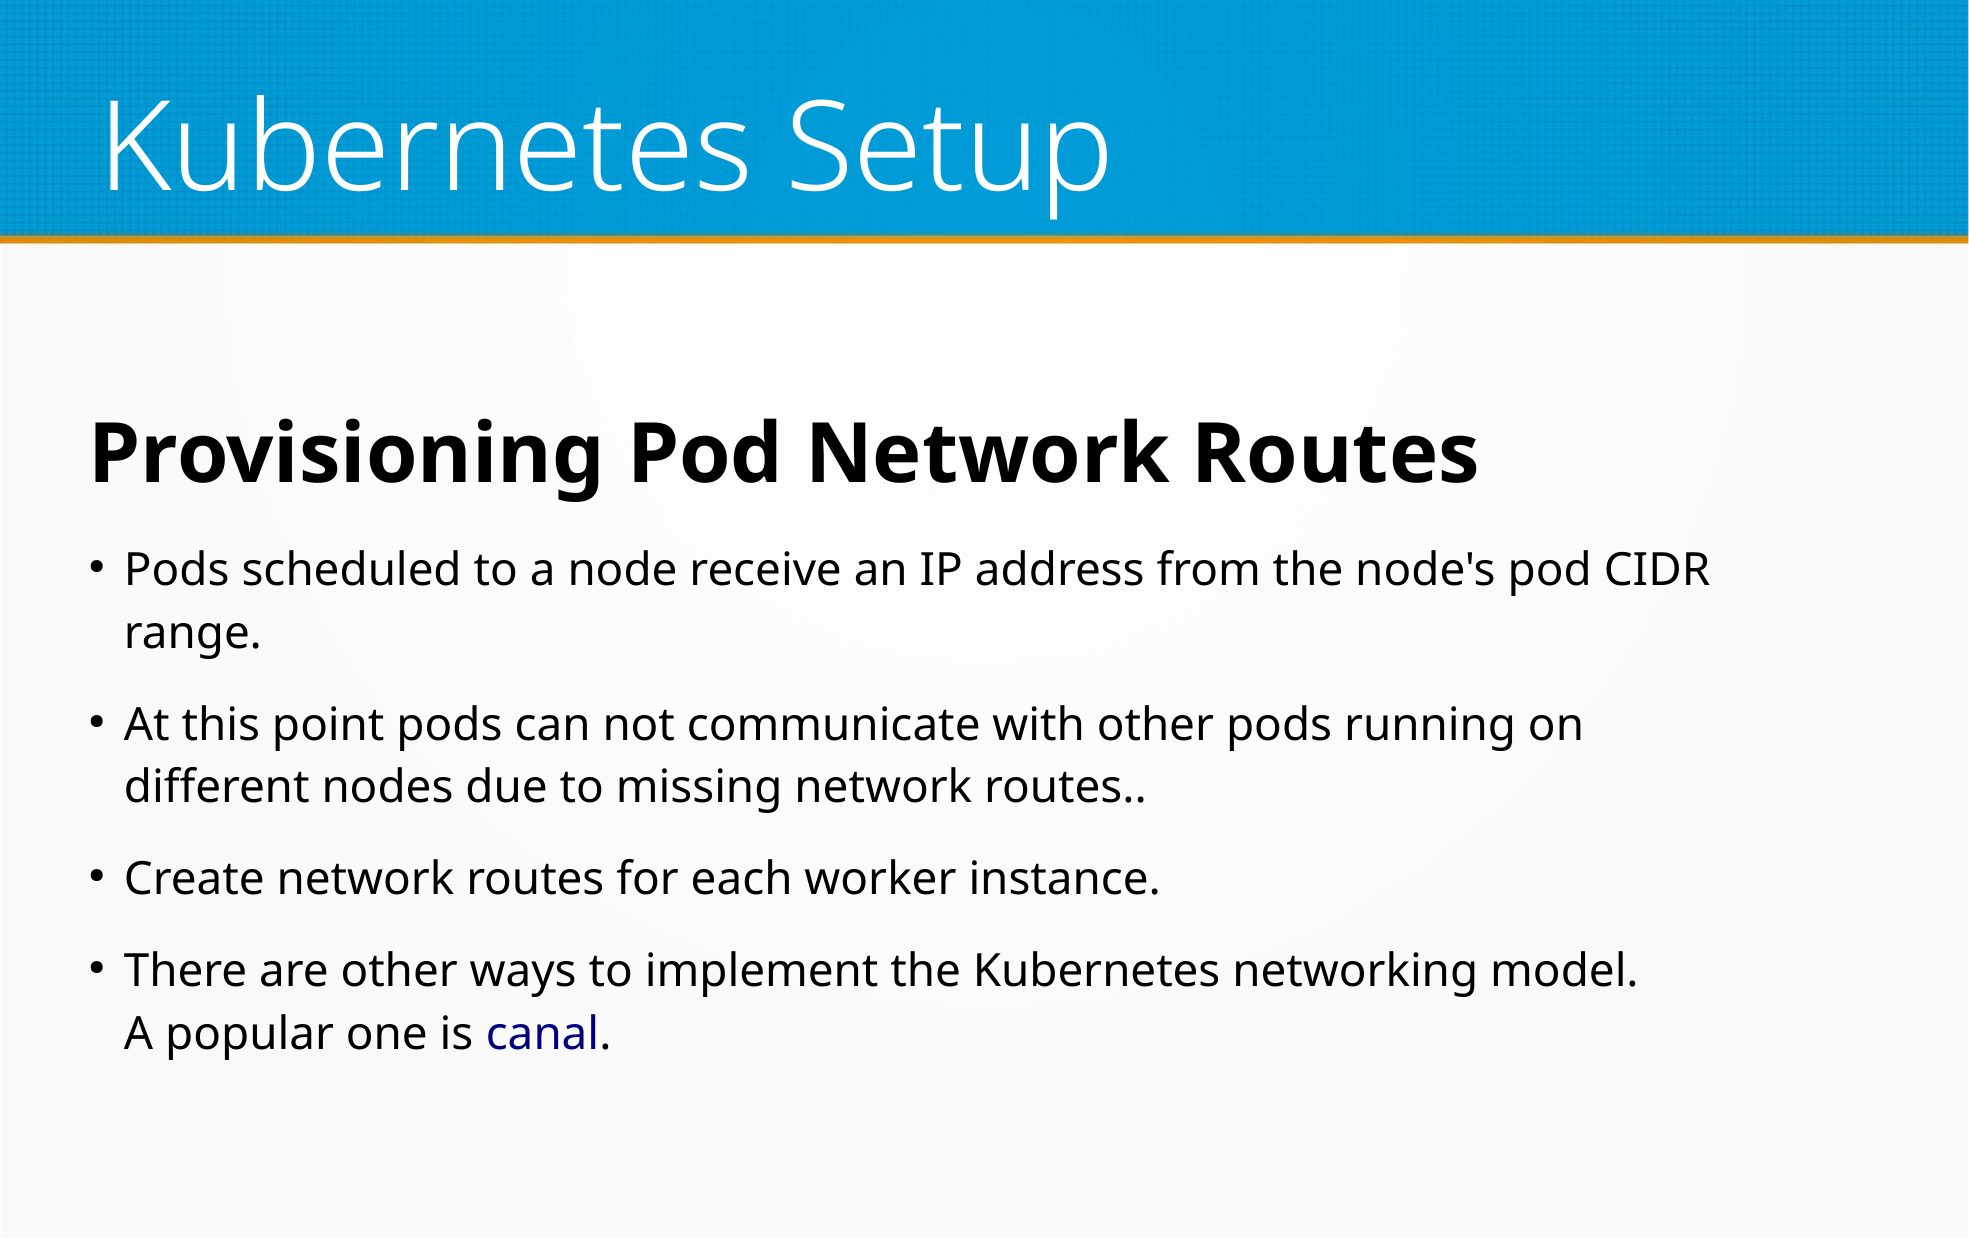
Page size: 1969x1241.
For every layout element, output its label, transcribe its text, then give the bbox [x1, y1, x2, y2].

title Kubernetes Setup [98, 19, 1870, 227]
text_box Provisioning Pod Network Routes Pods scheduled to a node receive an IP address from the node's pod CIDR range. At this point pods can not communicate with other pods running on different nodes due to missing network routes.. Create network routes for each worker instance. There are other ways to implement the Kubernetes networking model. A popular one is canal. [82, 293, 1772, 1163]
picture [0, 233, 1969, 1241]
